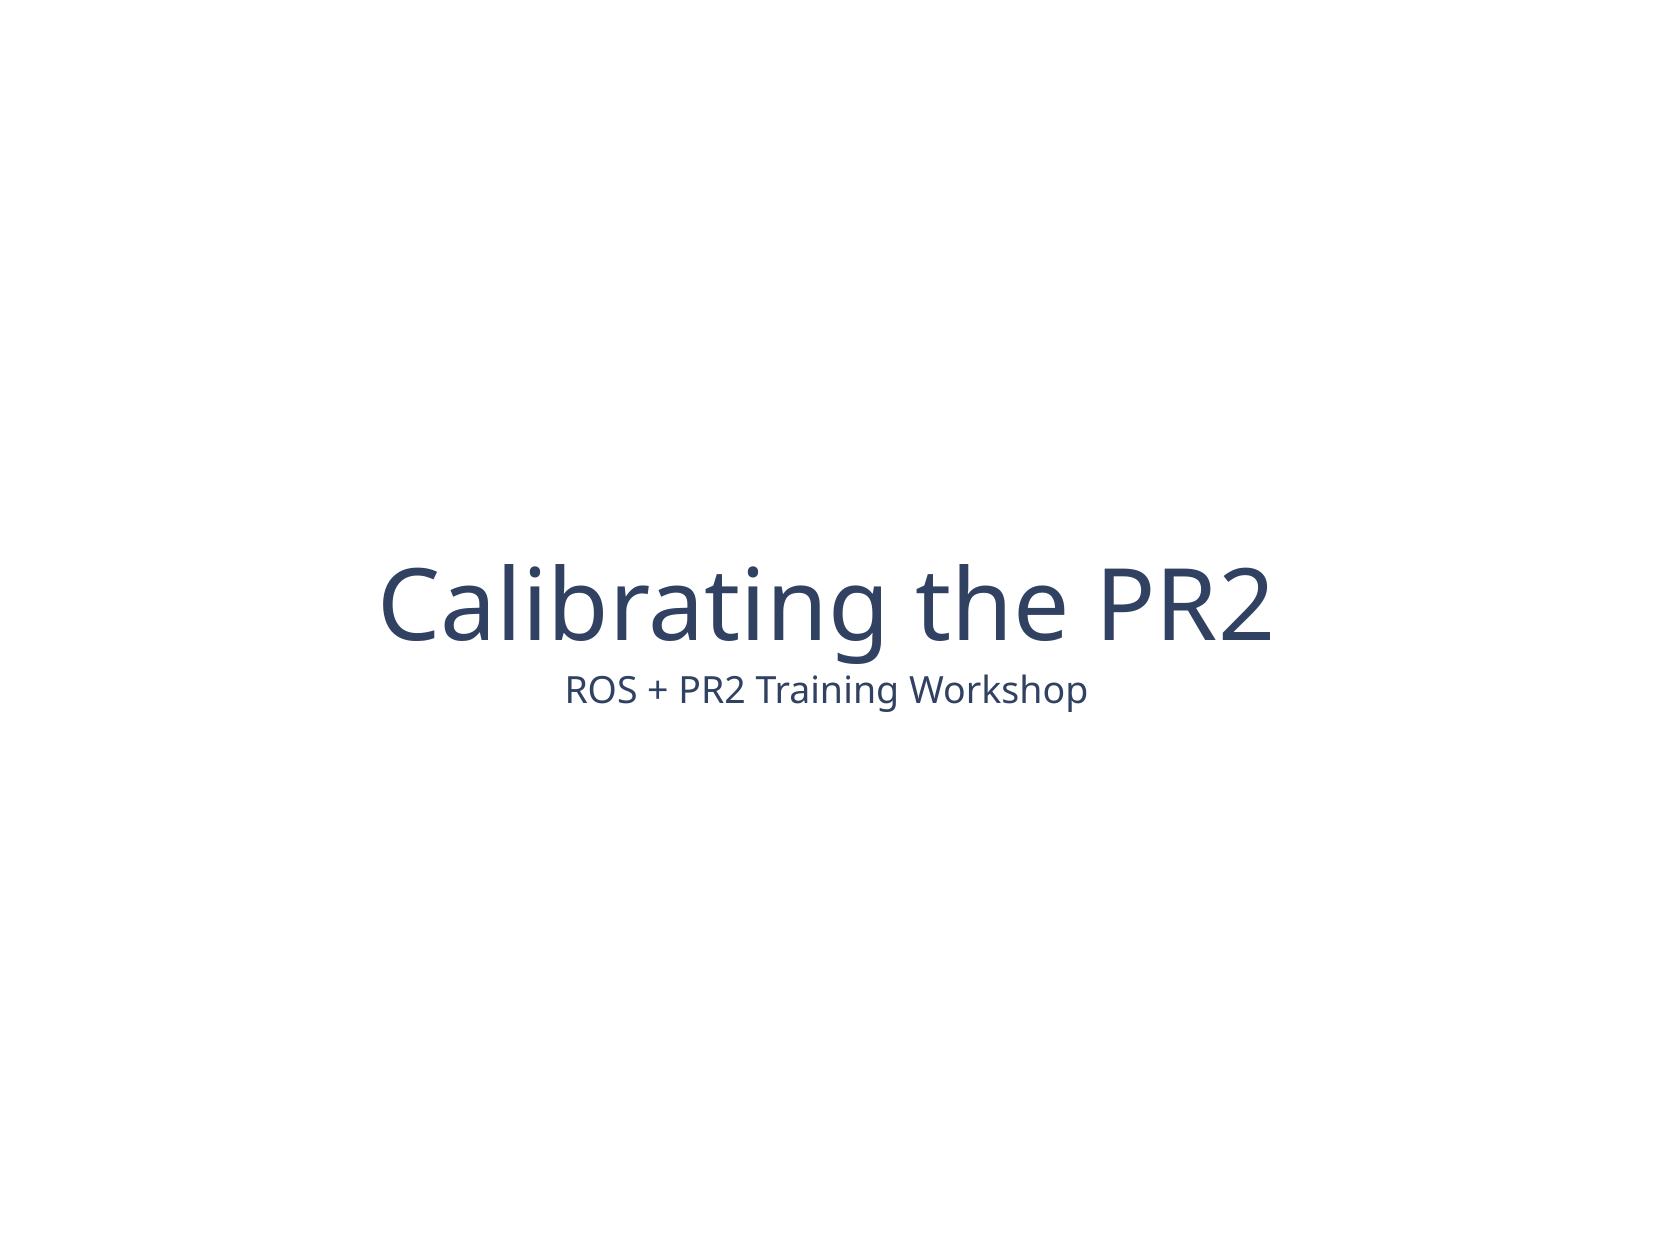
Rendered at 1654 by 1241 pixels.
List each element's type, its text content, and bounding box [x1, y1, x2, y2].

text_box ROS + PR2 Training Workshop [0, 656, 1654, 715]
text_box Calibrating the PR2 [0, 526, 1654, 656]
